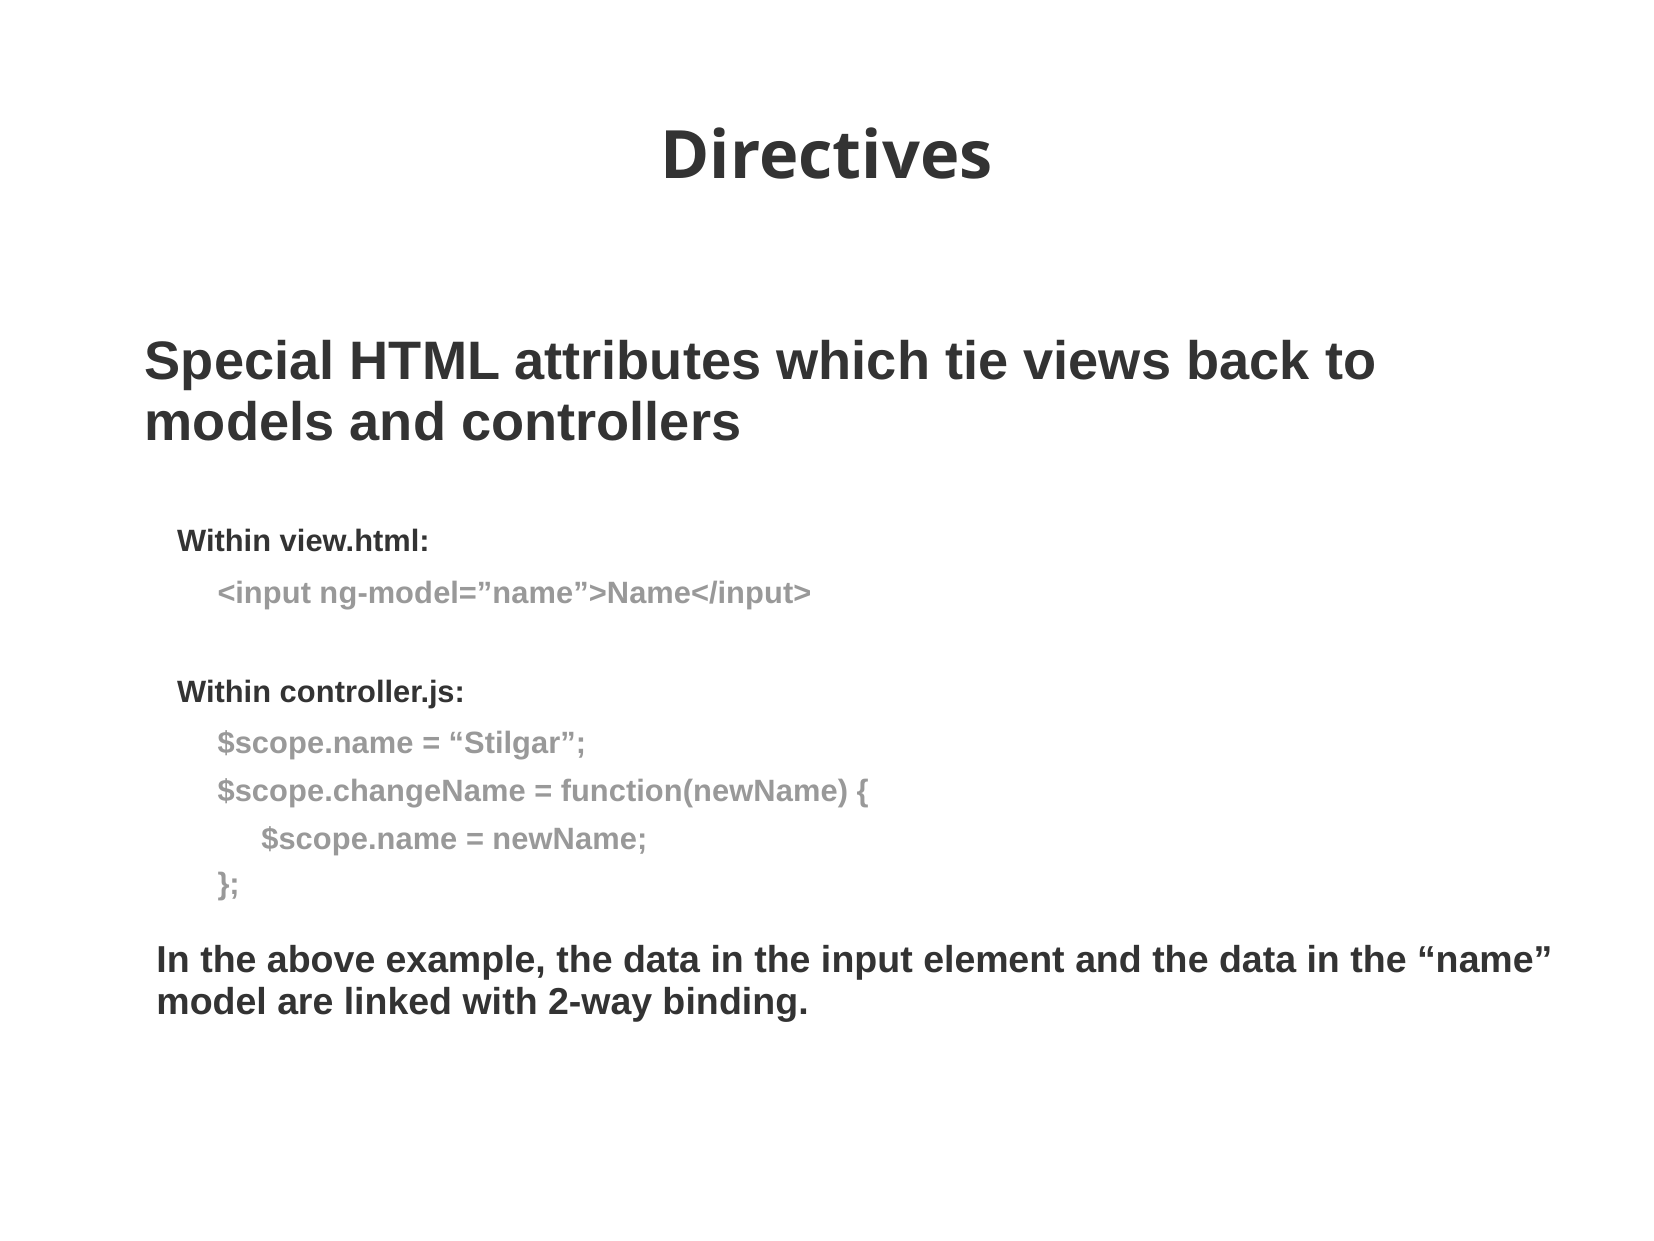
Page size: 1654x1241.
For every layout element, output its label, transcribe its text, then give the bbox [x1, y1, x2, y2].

list Within view.html: <input ng-model=”name”>Name</input> Within controller.js: $scope.name = “Stilgar”; $scope.changeName = function(newName) { $scope.name = newName; }; [141, 472, 1630, 903]
list Special HTML attributes which tie views back to models and controllers [82, 330, 1571, 761]
text_box In the above example, the data in the input element and the data in the “name” model are linked with 2-way binding. [94, 938, 1560, 1075]
title Directives [82, 49, 1571, 257]
